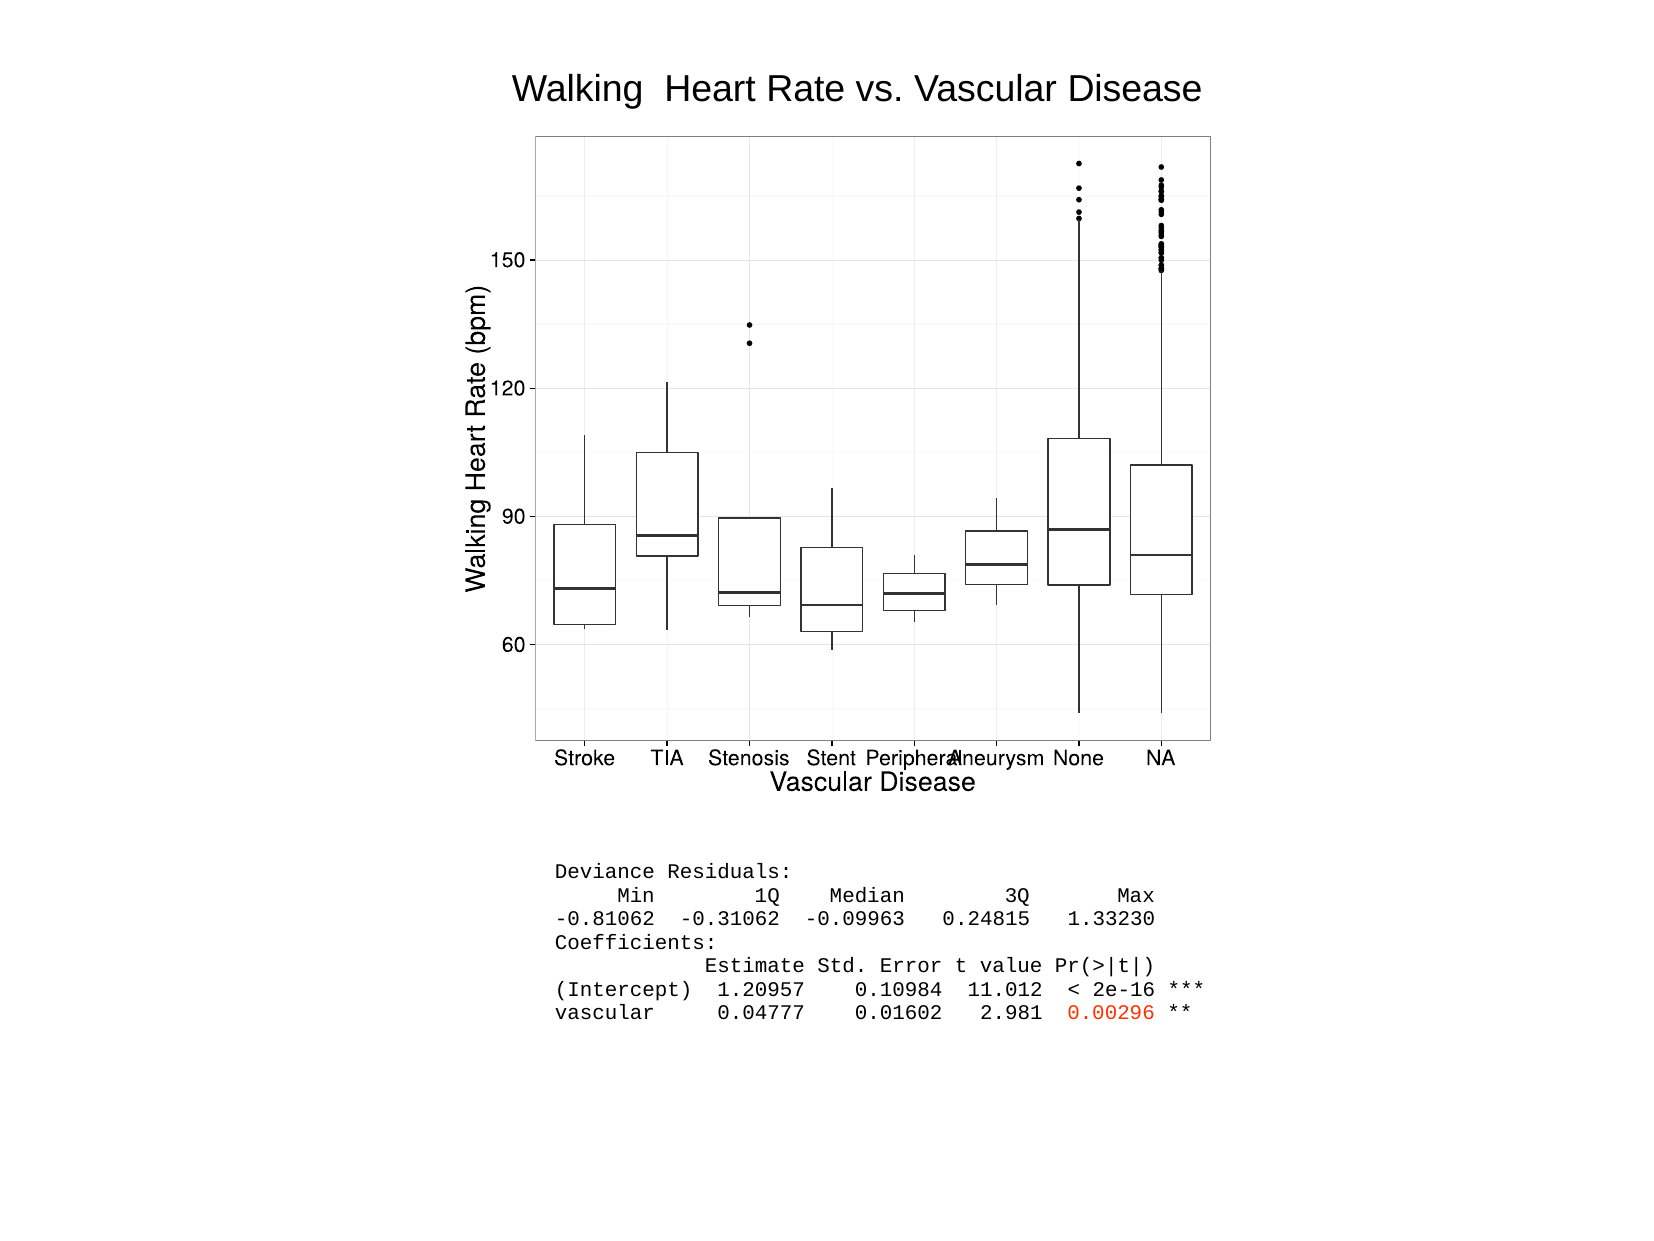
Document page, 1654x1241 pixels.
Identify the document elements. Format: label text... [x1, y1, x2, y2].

text_box Walking Heart Rate vs. Vascular Disease [345, 60, 1381, 117]
text_box Deviance Residuals: Min 1Q Median 3Q Max -0.81062 -0.31062 -0.09963 0.24815 1.33230 Coefficients: Estimate Std. Error t value Pr(>|t|) (Intercept) 1.20957 0.10984 11.012 < 2e-16 *** vascular 0.04777 0.01602 2.981 0.00296 ** [540, 853, 1220, 1036]
picture [450, 116, 1231, 806]
